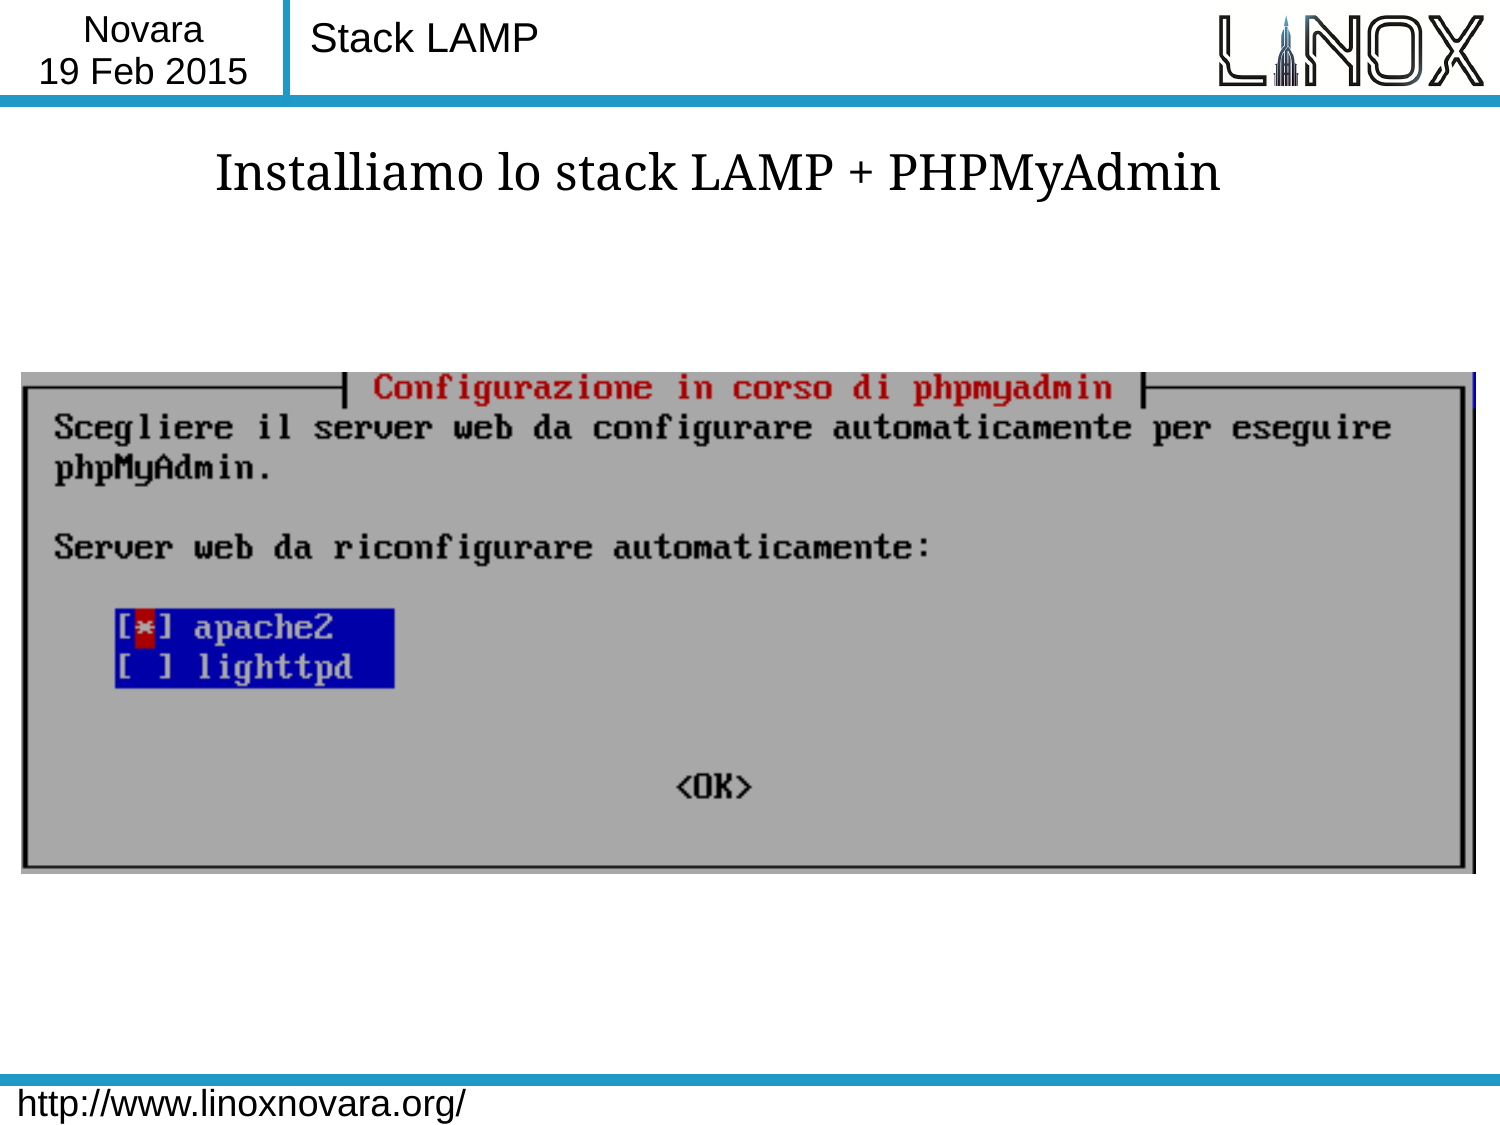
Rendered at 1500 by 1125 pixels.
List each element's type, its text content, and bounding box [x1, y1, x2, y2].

picture [0, 1074, 1500, 1086]
text_box Installiamo lo stack LAMP + PHPMyAdmin [56, 129, 1382, 299]
picture [21, 372, 1476, 875]
list Stack LAMP [295, 7, 1321, 83]
picture [0, 0, 1500, 107]
